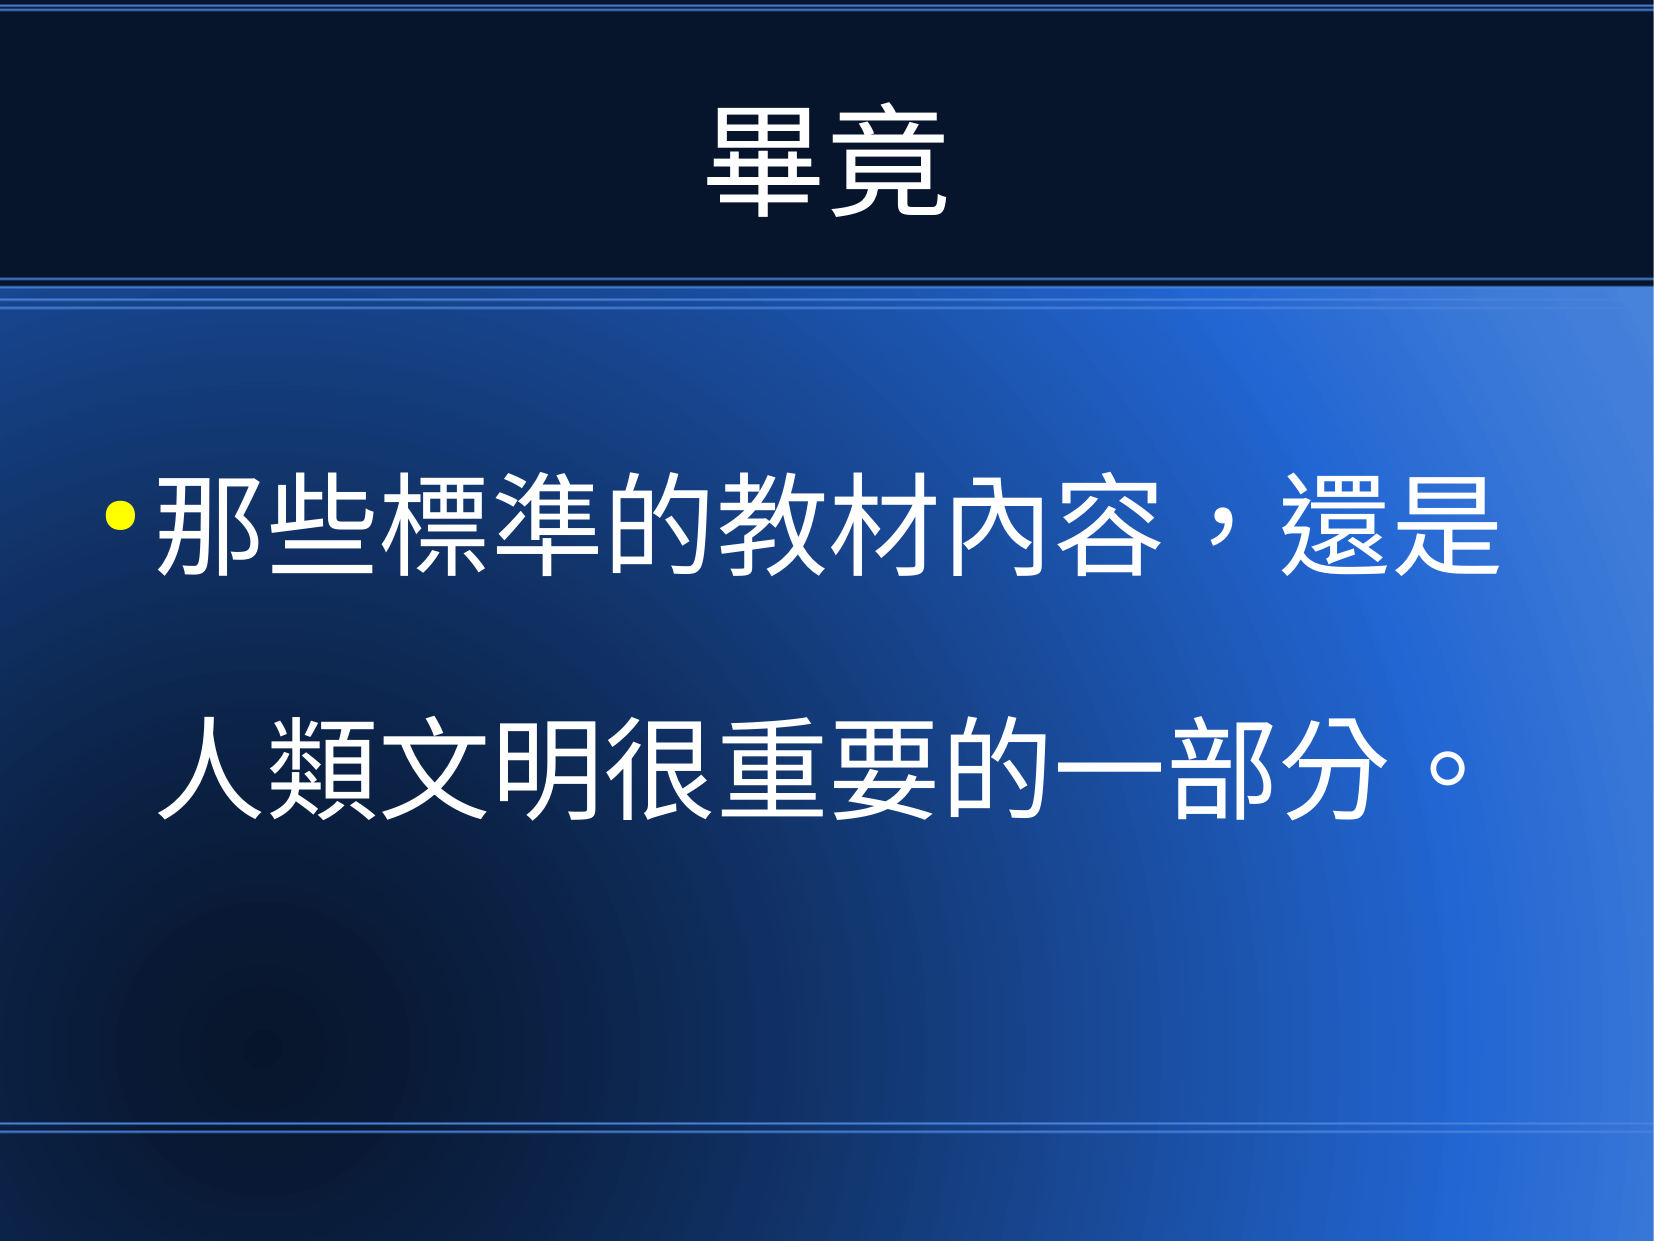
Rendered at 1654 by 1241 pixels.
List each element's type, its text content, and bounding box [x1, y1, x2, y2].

list 那些標準的教材內容，還是人類文明很重要的一部分。 [82, 355, 1571, 1241]
title 畢竟 [82, 49, 1571, 257]
picture [0, 0, 1654, 1241]
